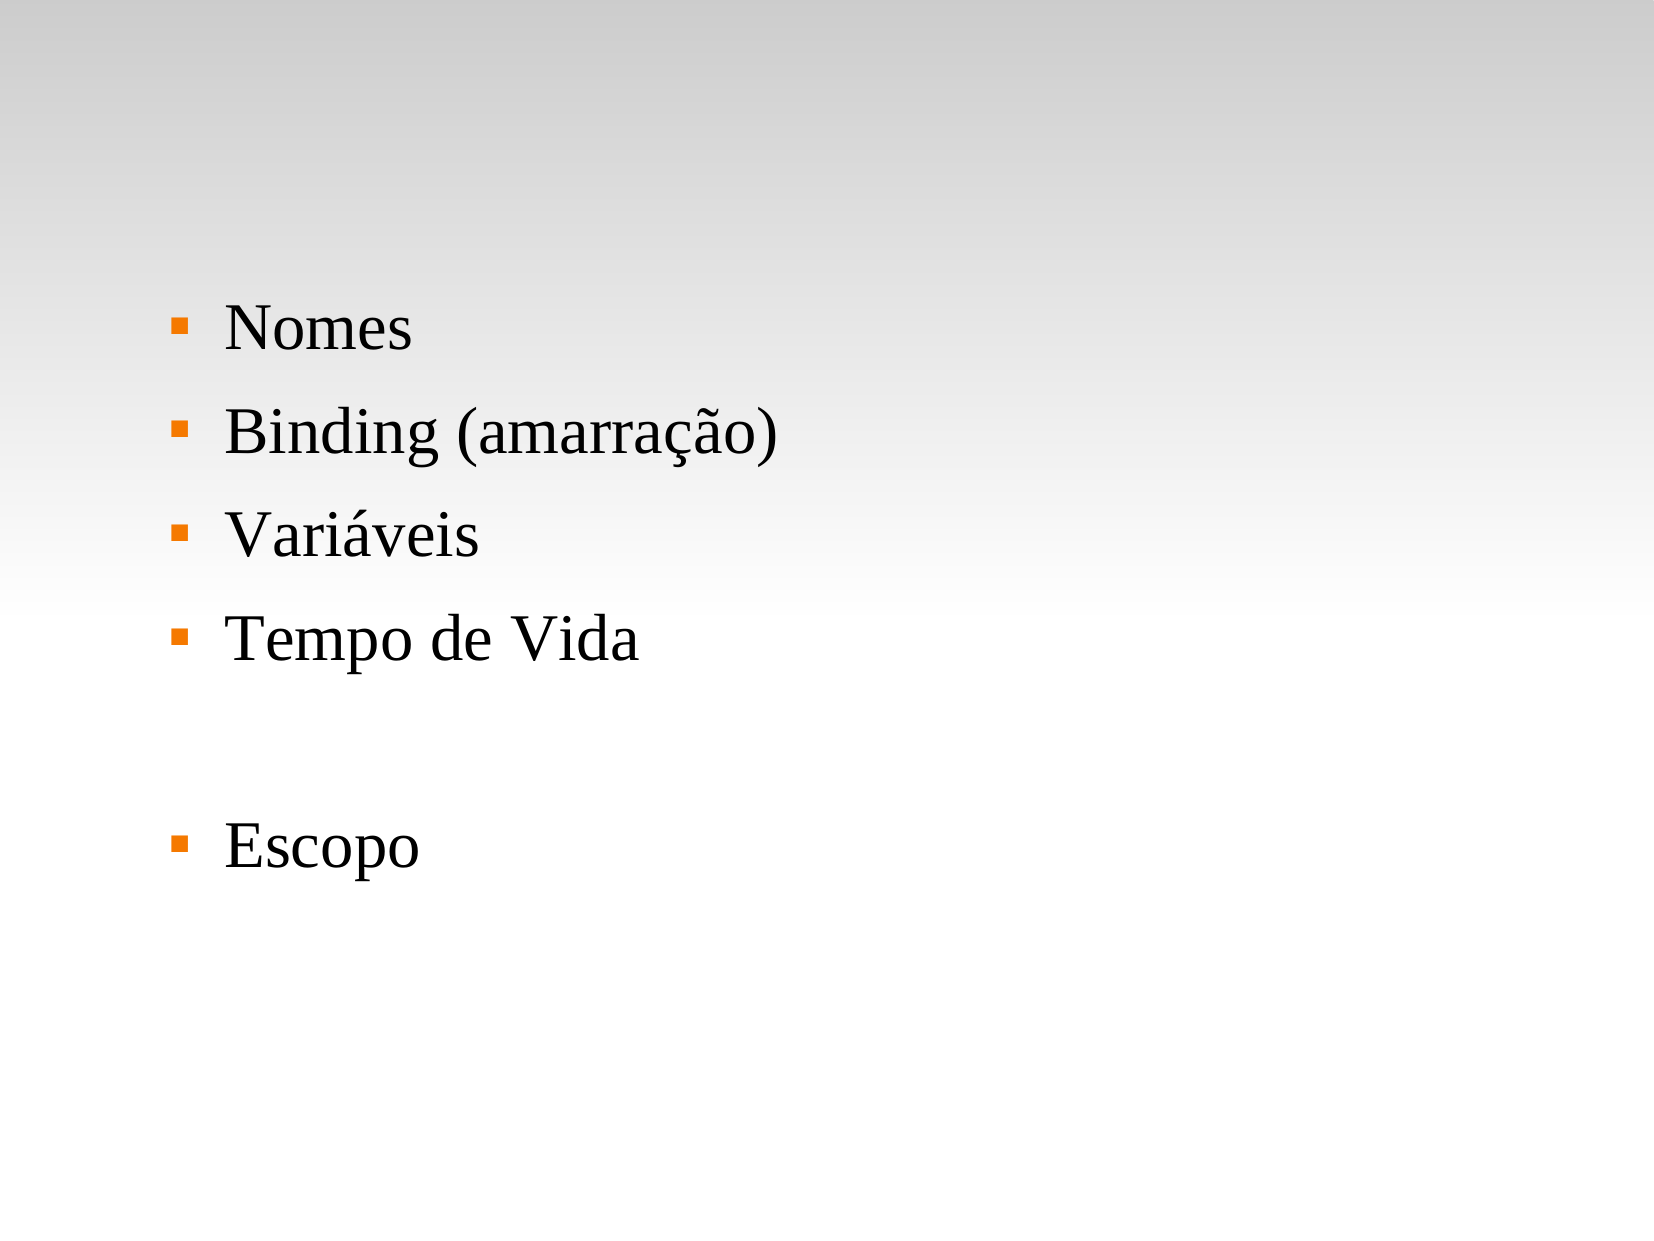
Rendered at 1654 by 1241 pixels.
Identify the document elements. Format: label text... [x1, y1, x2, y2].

list Nomes Binding (amarração) Variáveis Tempo de Vida Escopo [82, 290, 1571, 1109]
